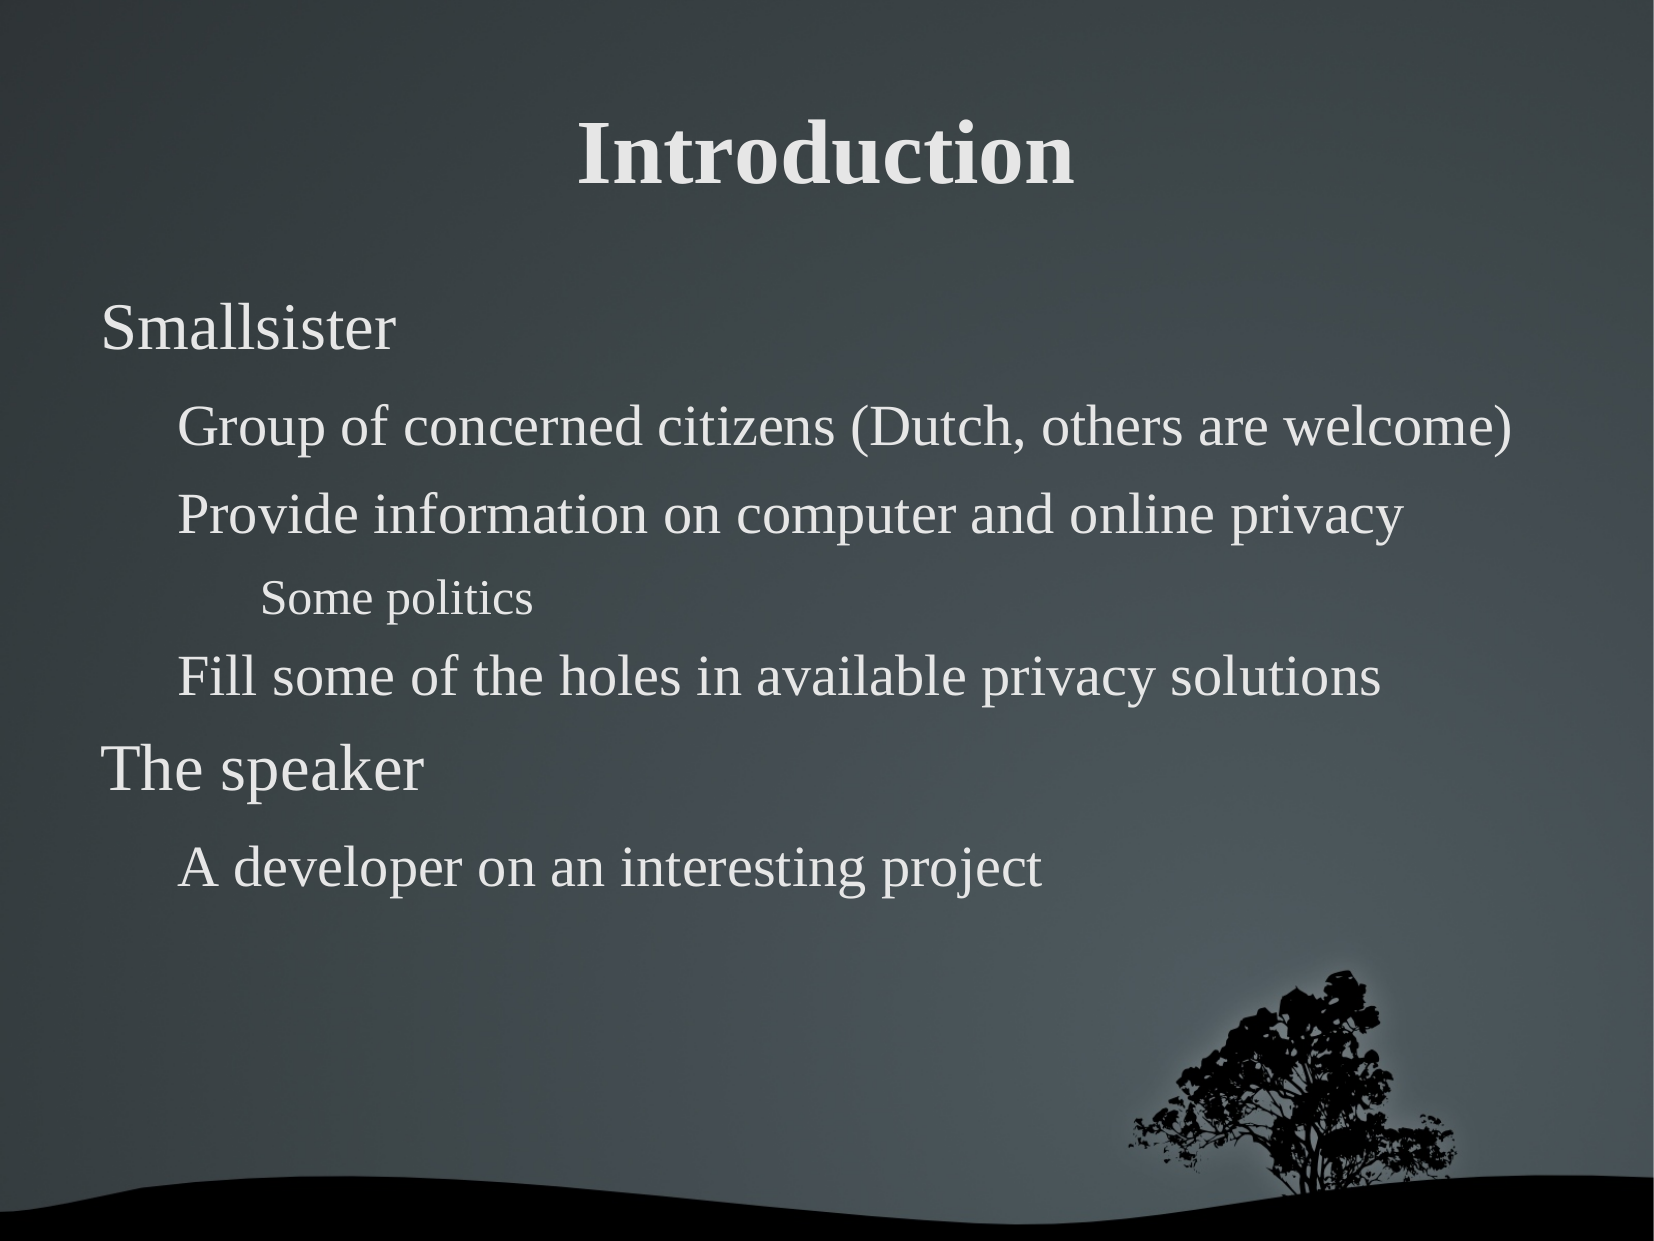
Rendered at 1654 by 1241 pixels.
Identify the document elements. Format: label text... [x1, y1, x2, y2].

list Smallsister Group of concerned citizens (Dutch, others are welcome) Provide information on computer and online privacy Some politics Fill some of the holes in available privacy solutions The speaker A developer on an interesting project [82, 290, 1571, 1094]
title Introduction [82, 49, 1571, 257]
picture [0, 0, 1654, 1241]
